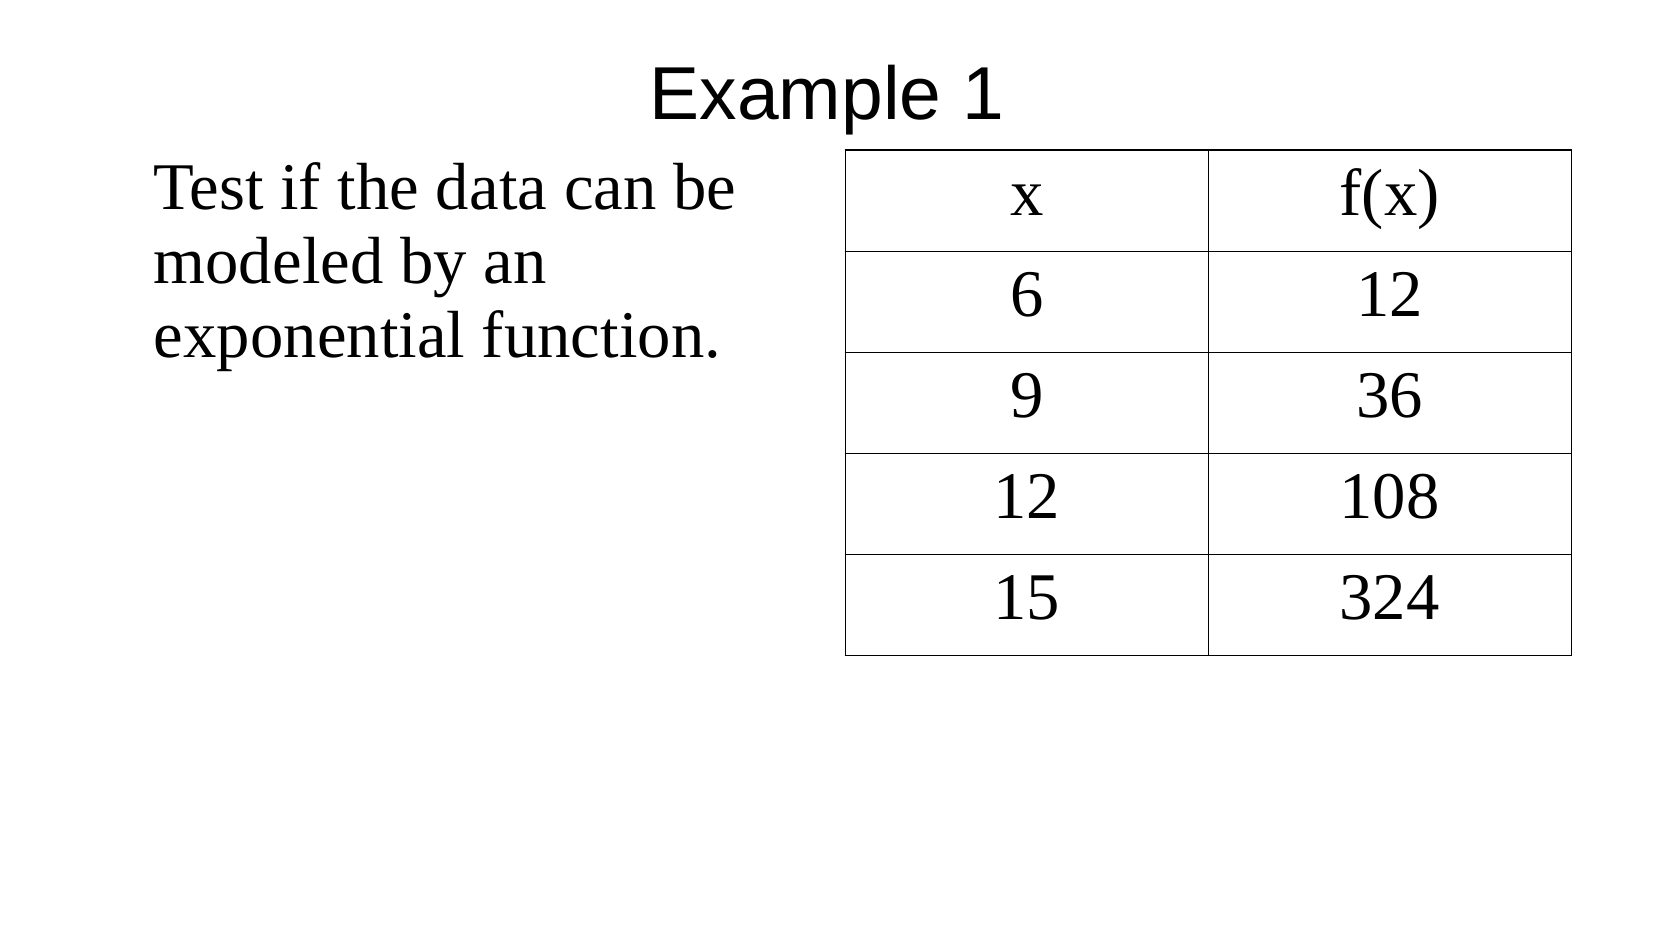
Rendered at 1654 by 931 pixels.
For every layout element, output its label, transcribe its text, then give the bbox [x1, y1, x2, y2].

table_header f(x) [1209, 151, 1571, 251]
table_cell 36 [1209, 353, 1571, 453]
table_cell 9 [846, 353, 1208, 453]
table_cell 324 [1209, 555, 1571, 655]
table_cell 6 [846, 252, 1208, 352]
table_header x [846, 151, 1208, 251]
table_cell 108 [1209, 454, 1571, 554]
table_cell 12 [1209, 252, 1571, 352]
table_cell 15 [846, 555, 1208, 655]
title Example 1 [82, 37, 1571, 151]
list Test if the data can be modeled by an exponential function. [82, 150, 809, 826]
table_cell 12 [846, 454, 1208, 554]
